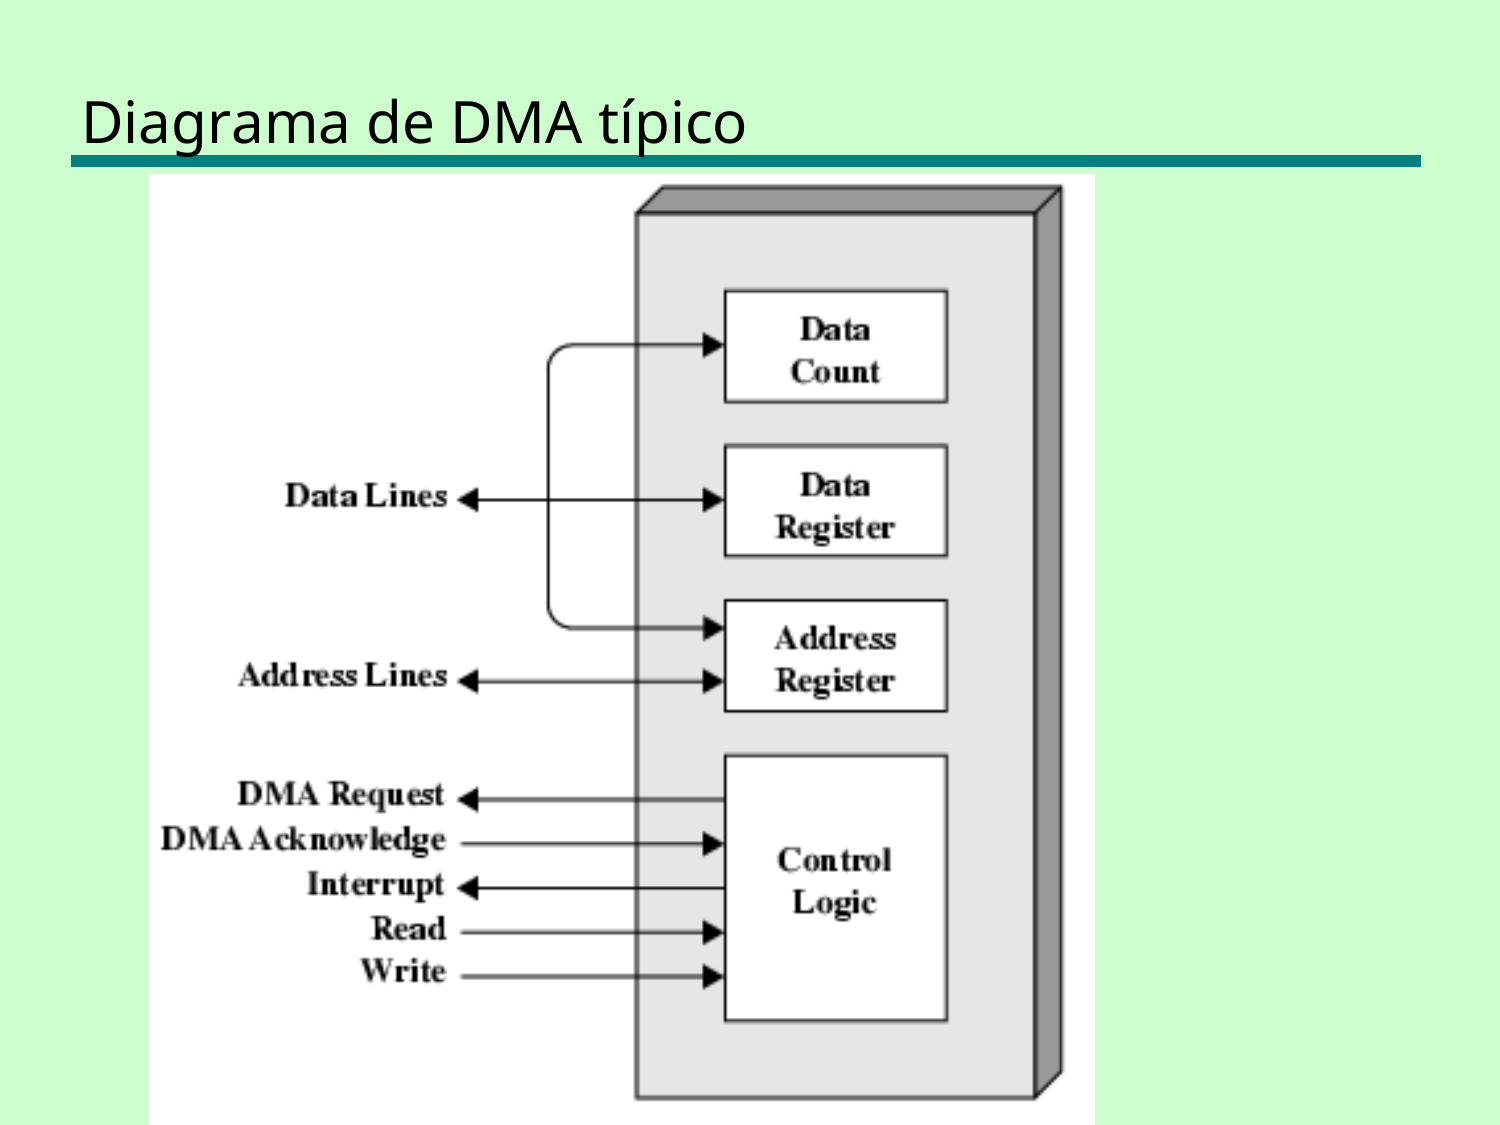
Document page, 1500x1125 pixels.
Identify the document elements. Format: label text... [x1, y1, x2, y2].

picture [149, 174, 1095, 1125]
title Diagrama de DMA típico [66, 24, 1413, 163]
